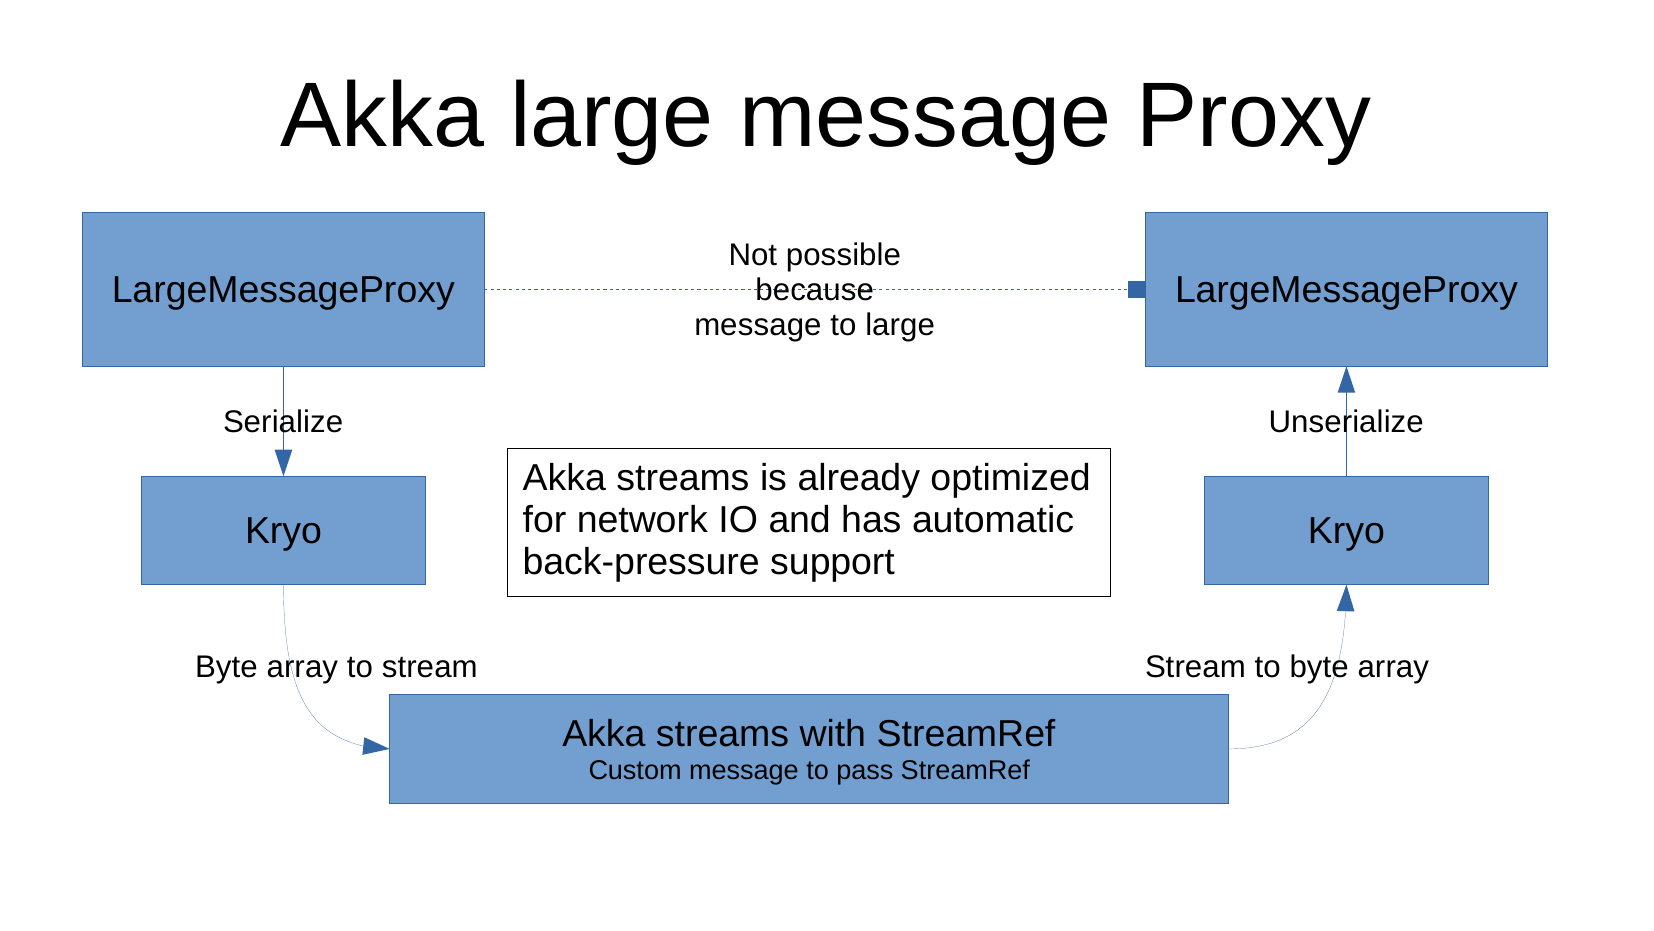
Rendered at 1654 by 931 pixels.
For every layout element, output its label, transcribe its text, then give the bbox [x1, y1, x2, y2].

text_box LargeMessageProxy [82, 212, 485, 367]
text_box Akka streams with StreamRef Custom message to pass StreamRef [389, 694, 1229, 804]
text_box LargeMessageProxy [1145, 212, 1548, 367]
text_box Kryo [1204, 476, 1489, 585]
title Akka large message Proxy [82, 37, 1571, 193]
text_box Kryo [141, 476, 426, 585]
text_box Akka streams is already optimized for network IO and has automatic back-pressure support [507, 448, 1111, 597]
